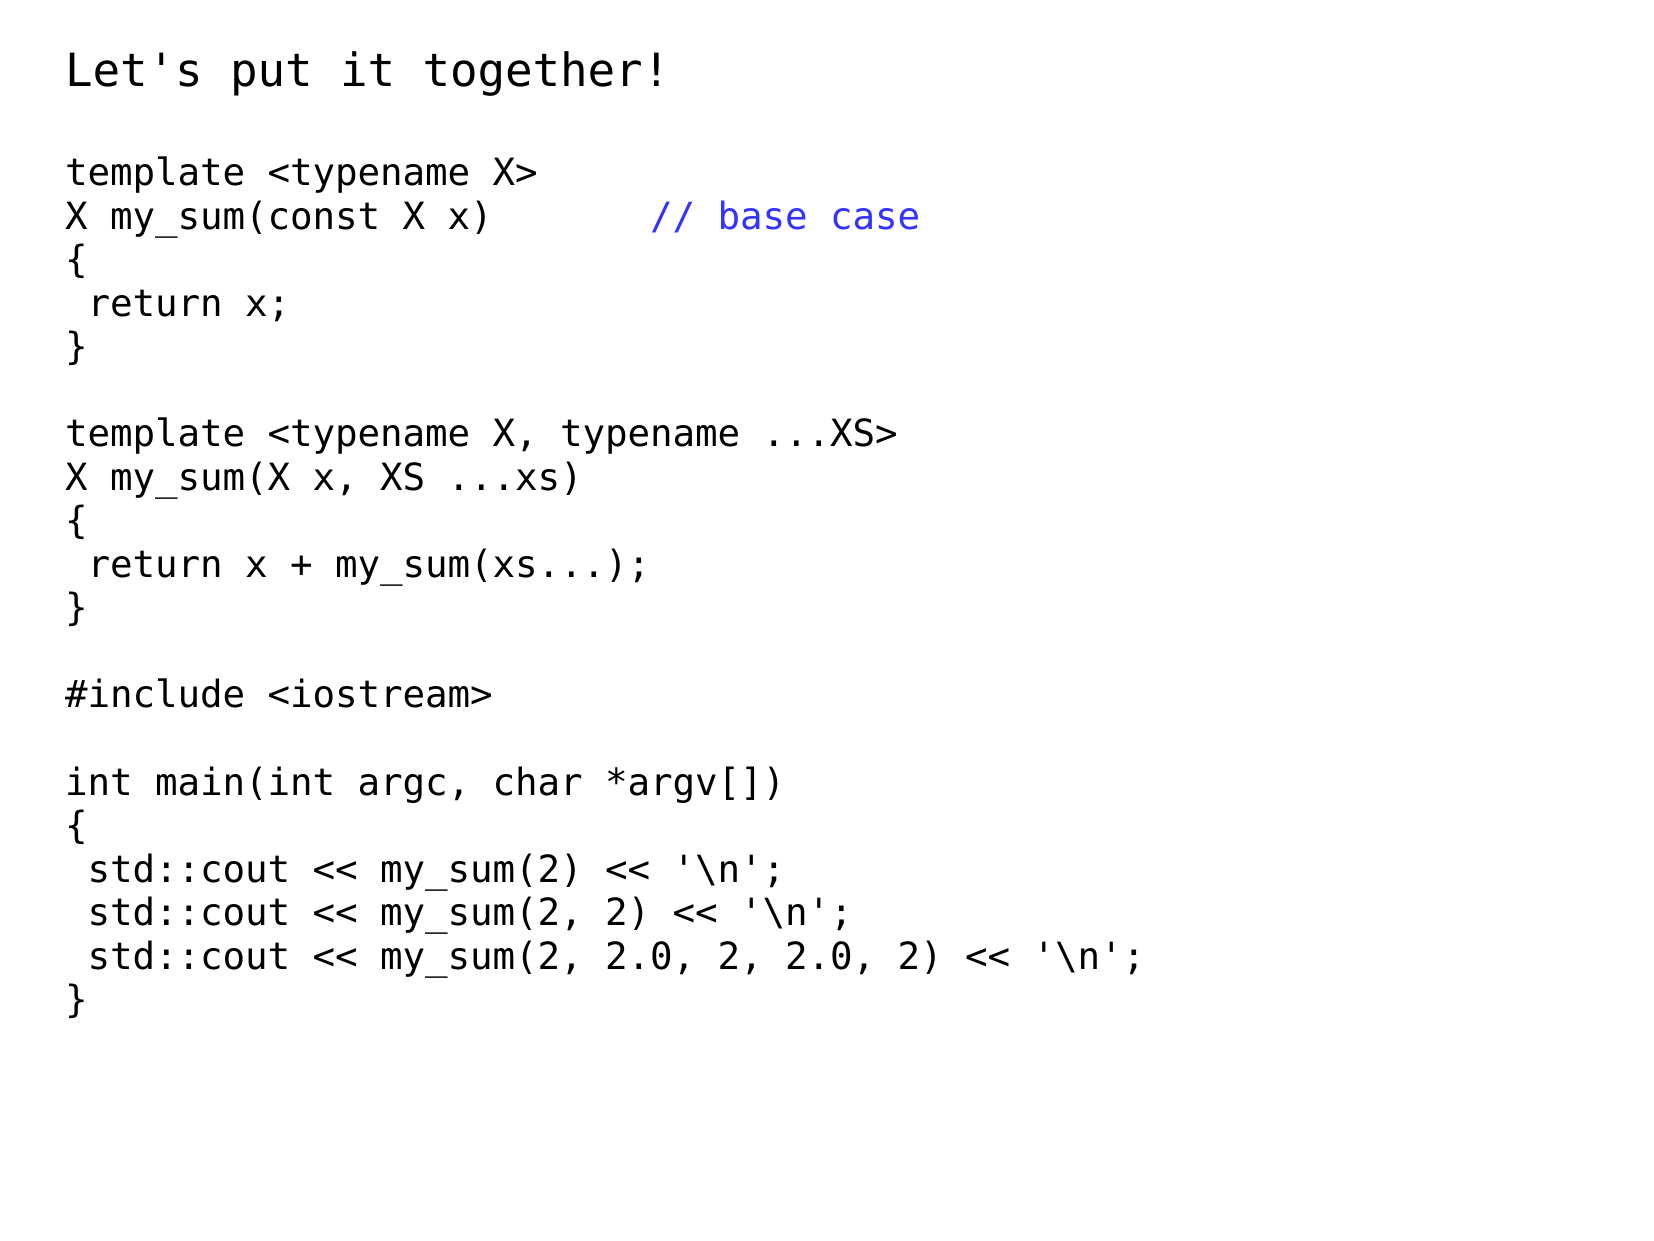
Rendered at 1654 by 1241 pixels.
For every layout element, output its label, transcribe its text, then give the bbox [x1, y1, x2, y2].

text_box Let's put it together! template <typename X> X my_sum(const X x) // base case { return x; } template <typename X, typename ...XS> X my_sum(X x, XS ...xs) { return x + my_sum(xs...); } #include <iostream> int main(int argc, char *argv[]) { std::cout << my_sum(2) << '\n'; std::cout << my_sum(2, 2) << '\n'; std::cout << my_sum(2, 2.0, 2, 2.0, 2) << '\n'; } [50, 37, 1161, 1241]
